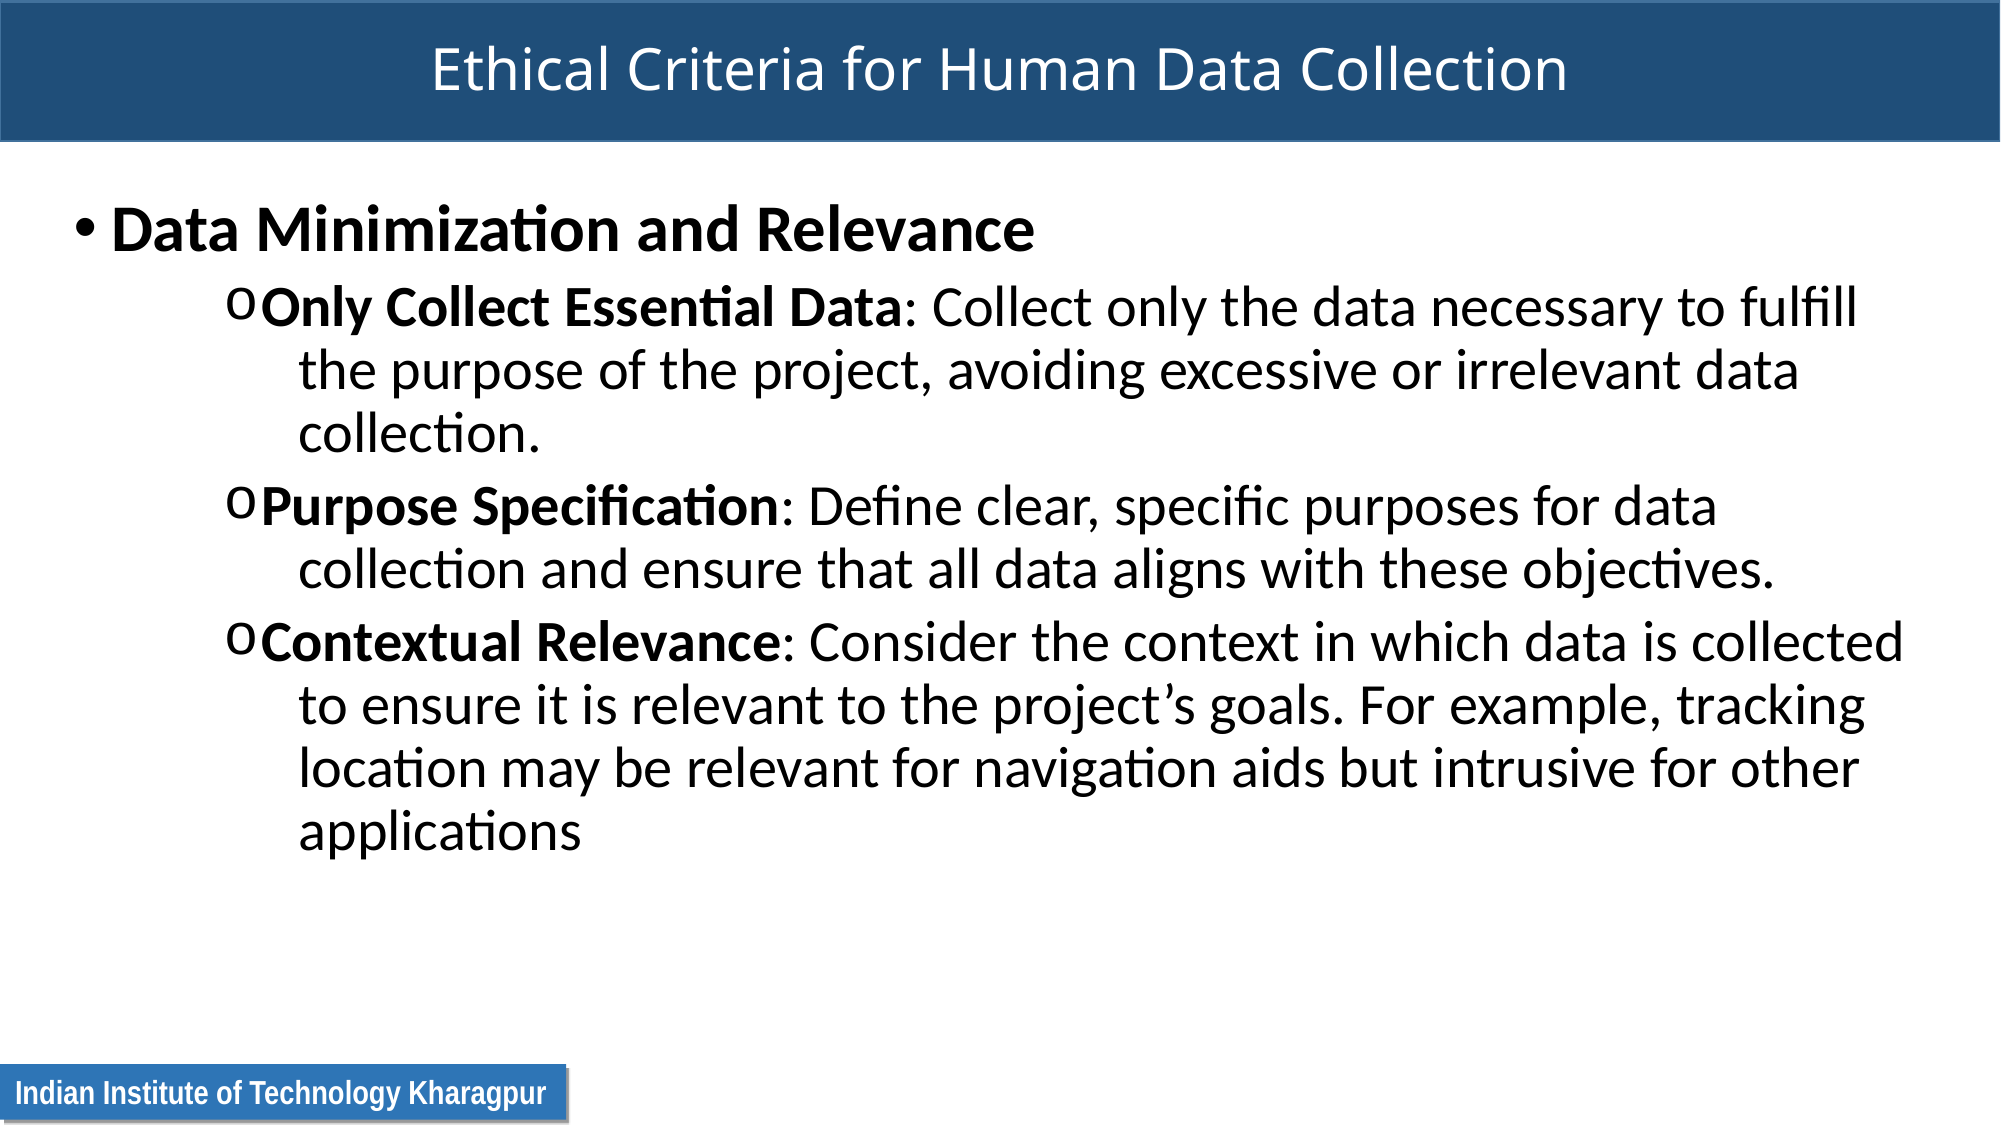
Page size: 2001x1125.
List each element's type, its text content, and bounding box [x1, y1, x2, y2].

list Data Minimization and Relevance Only Collect Essential Data: Collect only the data necessary to fulfill the purpose of the project, avoiding excessive or irrelevant data collection. Purpose Specification: Define clear, specific purposes for data collection and ensure that all data aligns with these objectives. Contextual Relevance: Consider the context in which data is collected to ensure it is relevant to the project’s goals. For example, tracking location may be relevant for navigation aids but intrusive for other applications [58, 186, 1954, 1065]
title Ethical Criteria for Human Data Collection [0, 1, 2000, 141]
